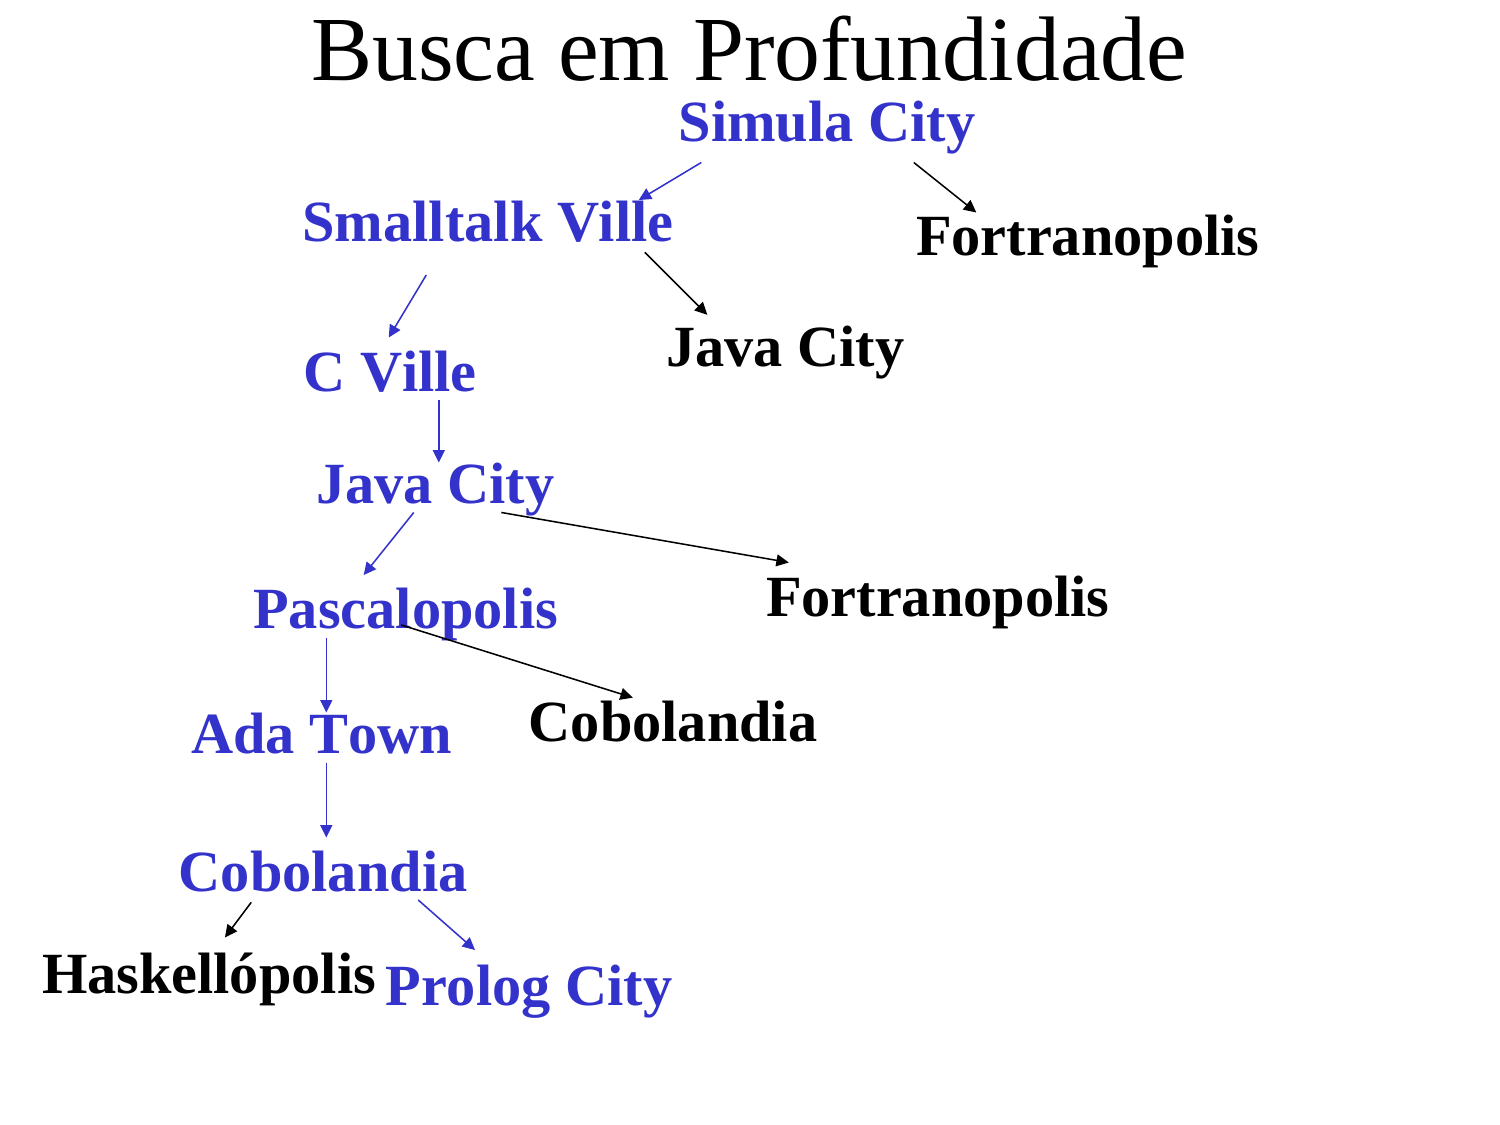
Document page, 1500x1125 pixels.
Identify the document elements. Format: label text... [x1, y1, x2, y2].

text_box Java City [651, 299, 920, 386]
text_box Cobolandia [513, 675, 833, 761]
text_box C Ville [289, 324, 492, 411]
text_box Fortranopolis [751, 549, 1125, 636]
title Busca em Profundidade [112, 0, 1388, 138]
text_box Pascalopolis [238, 562, 574, 648]
text_box Simula City [664, 75, 991, 161]
text_box Java City [301, 437, 570, 523]
text_box Fortranopolis [901, 189, 1275, 276]
text_box Ada Town [176, 687, 468, 773]
text_box Smalltalk Ville [287, 174, 689, 261]
text_box Haskellópolis [27, 927, 392, 1013]
text_box Cobolandia [163, 825, 483, 911]
text_box Prolog City [370, 939, 688, 1026]
